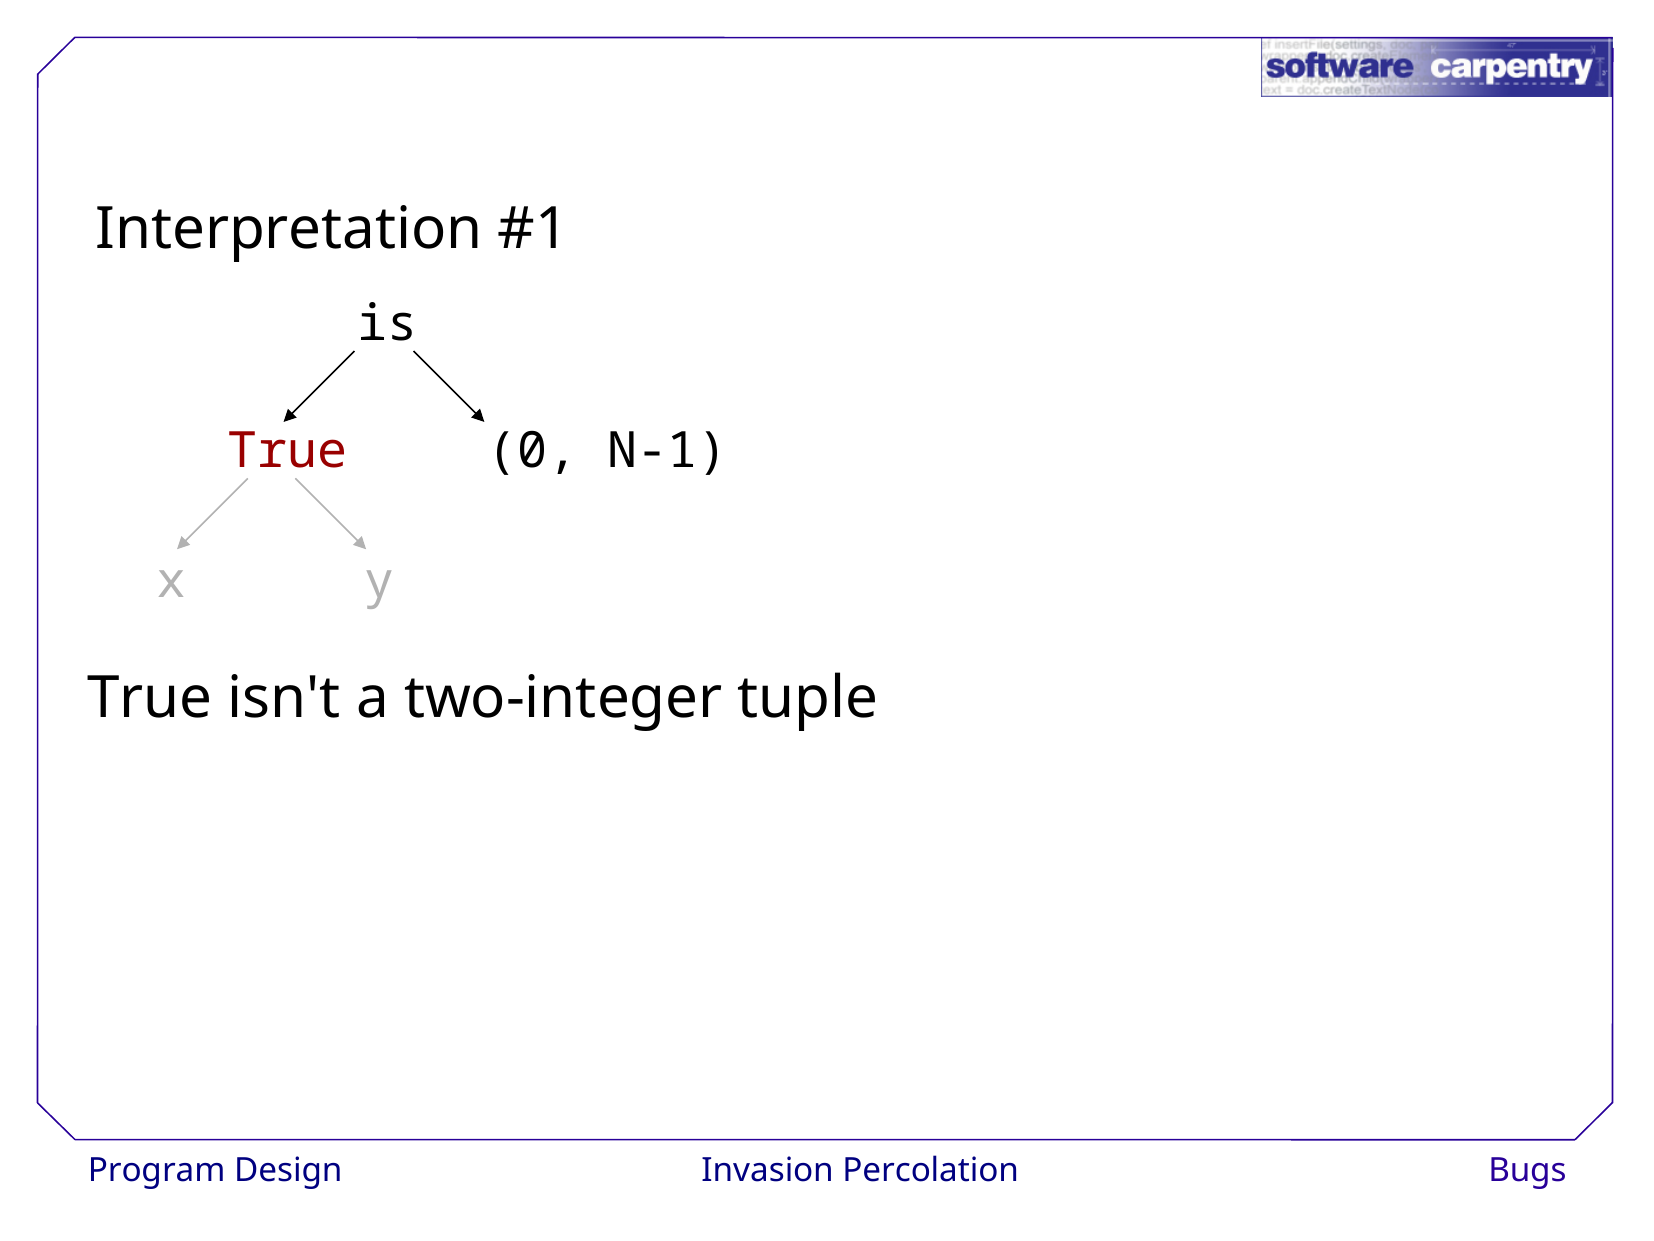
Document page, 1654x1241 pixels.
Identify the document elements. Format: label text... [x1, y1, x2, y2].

text_box (0, N-1) [472, 395, 697, 479]
text_box True [212, 395, 284, 479]
text_box Interpretation #1 [80, 147, 734, 269]
text_box is [342, 268, 414, 352]
text_box y [349, 524, 402, 608]
text_box True isn't a two-integer tuple [72, 616, 1043, 738]
text_box x [141, 524, 194, 608]
picture [1261, 39, 1613, 97]
